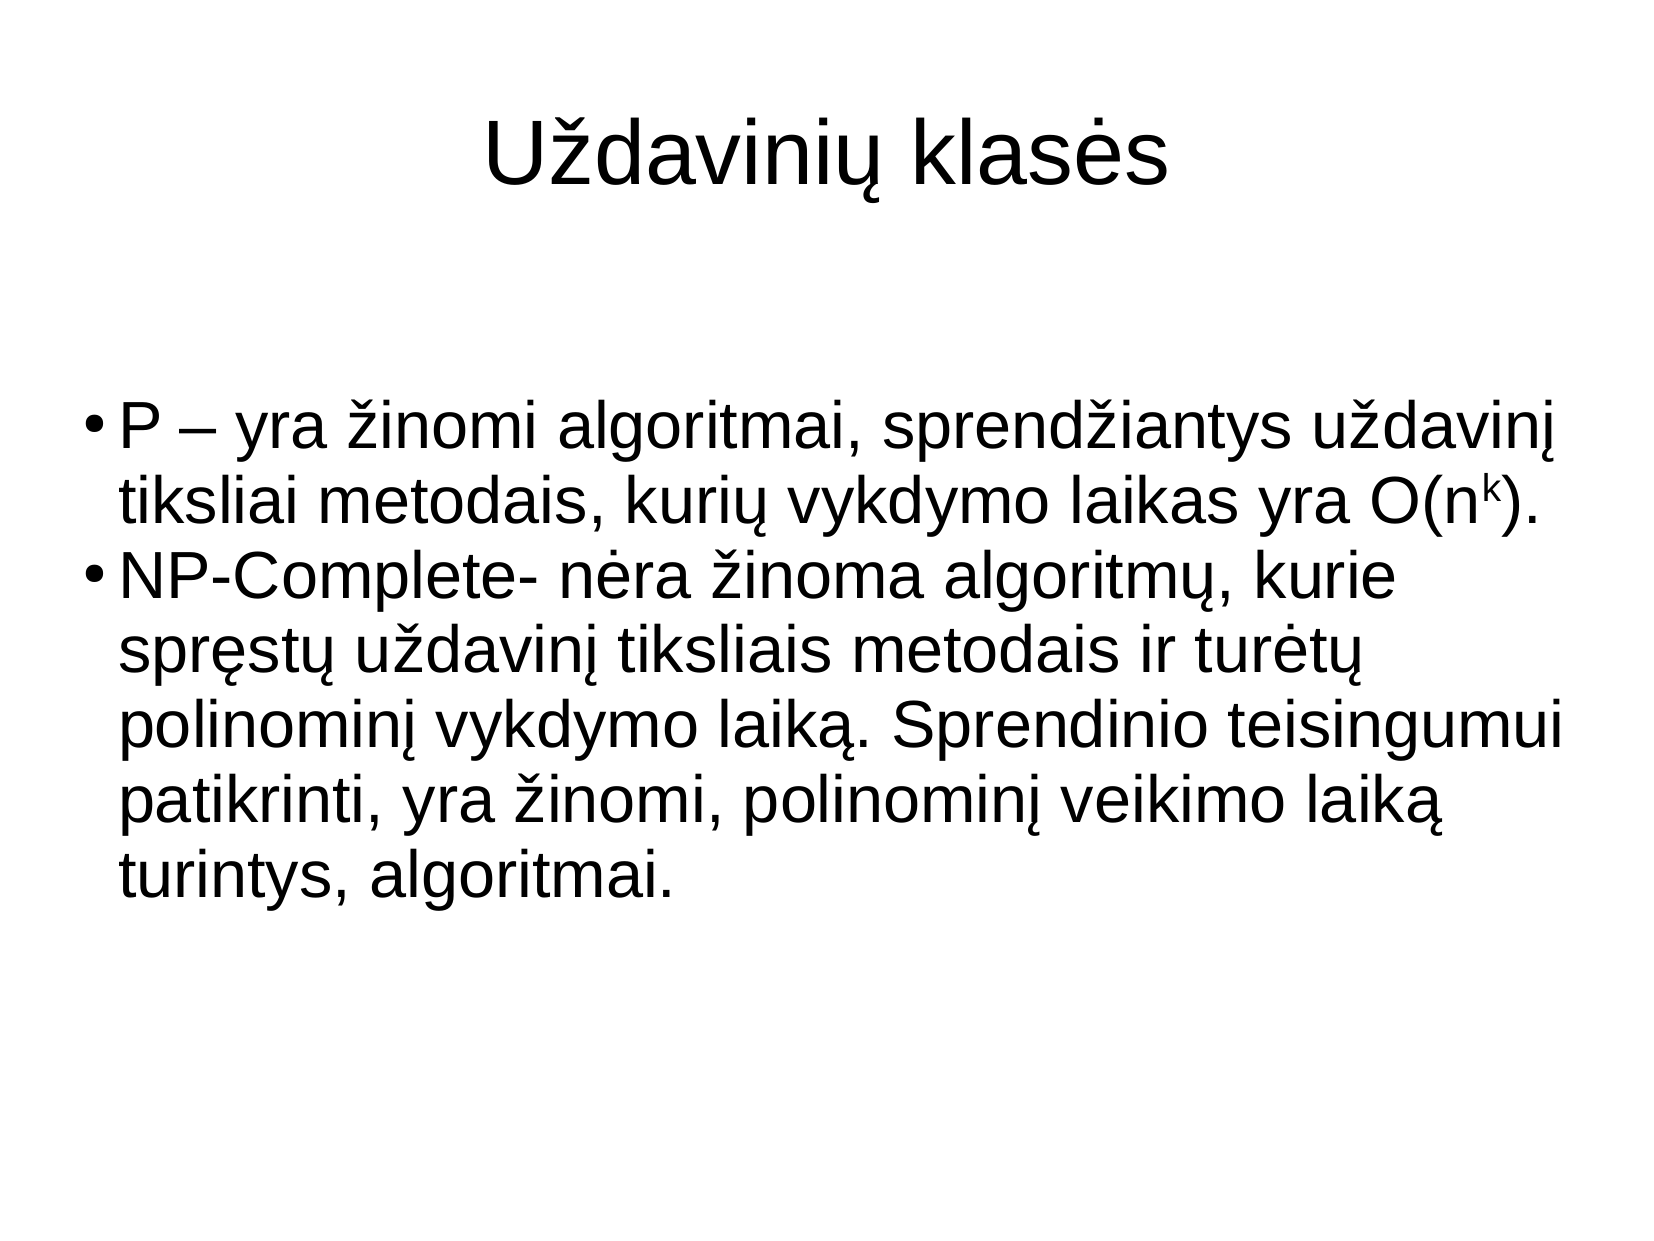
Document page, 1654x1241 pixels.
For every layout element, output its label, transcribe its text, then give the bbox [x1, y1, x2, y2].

subtitle P – yra žinomi algoritmai, sprendžiantys uždavinį tiksliai metodais, kurių vykdymo laikas yra O(nk). NP-Complete- nėra žinoma algoritmų, kurie spręstų uždavinį tiksliais metodais ir turėtų polinominį vykdymo laiką. Sprendinio teisingumui patikrinti, yra žinomi, polinominį veikimo laiką turintys, algoritmai. [82, 290, 1571, 1010]
title Uždavinių klasės [82, 49, 1571, 257]
